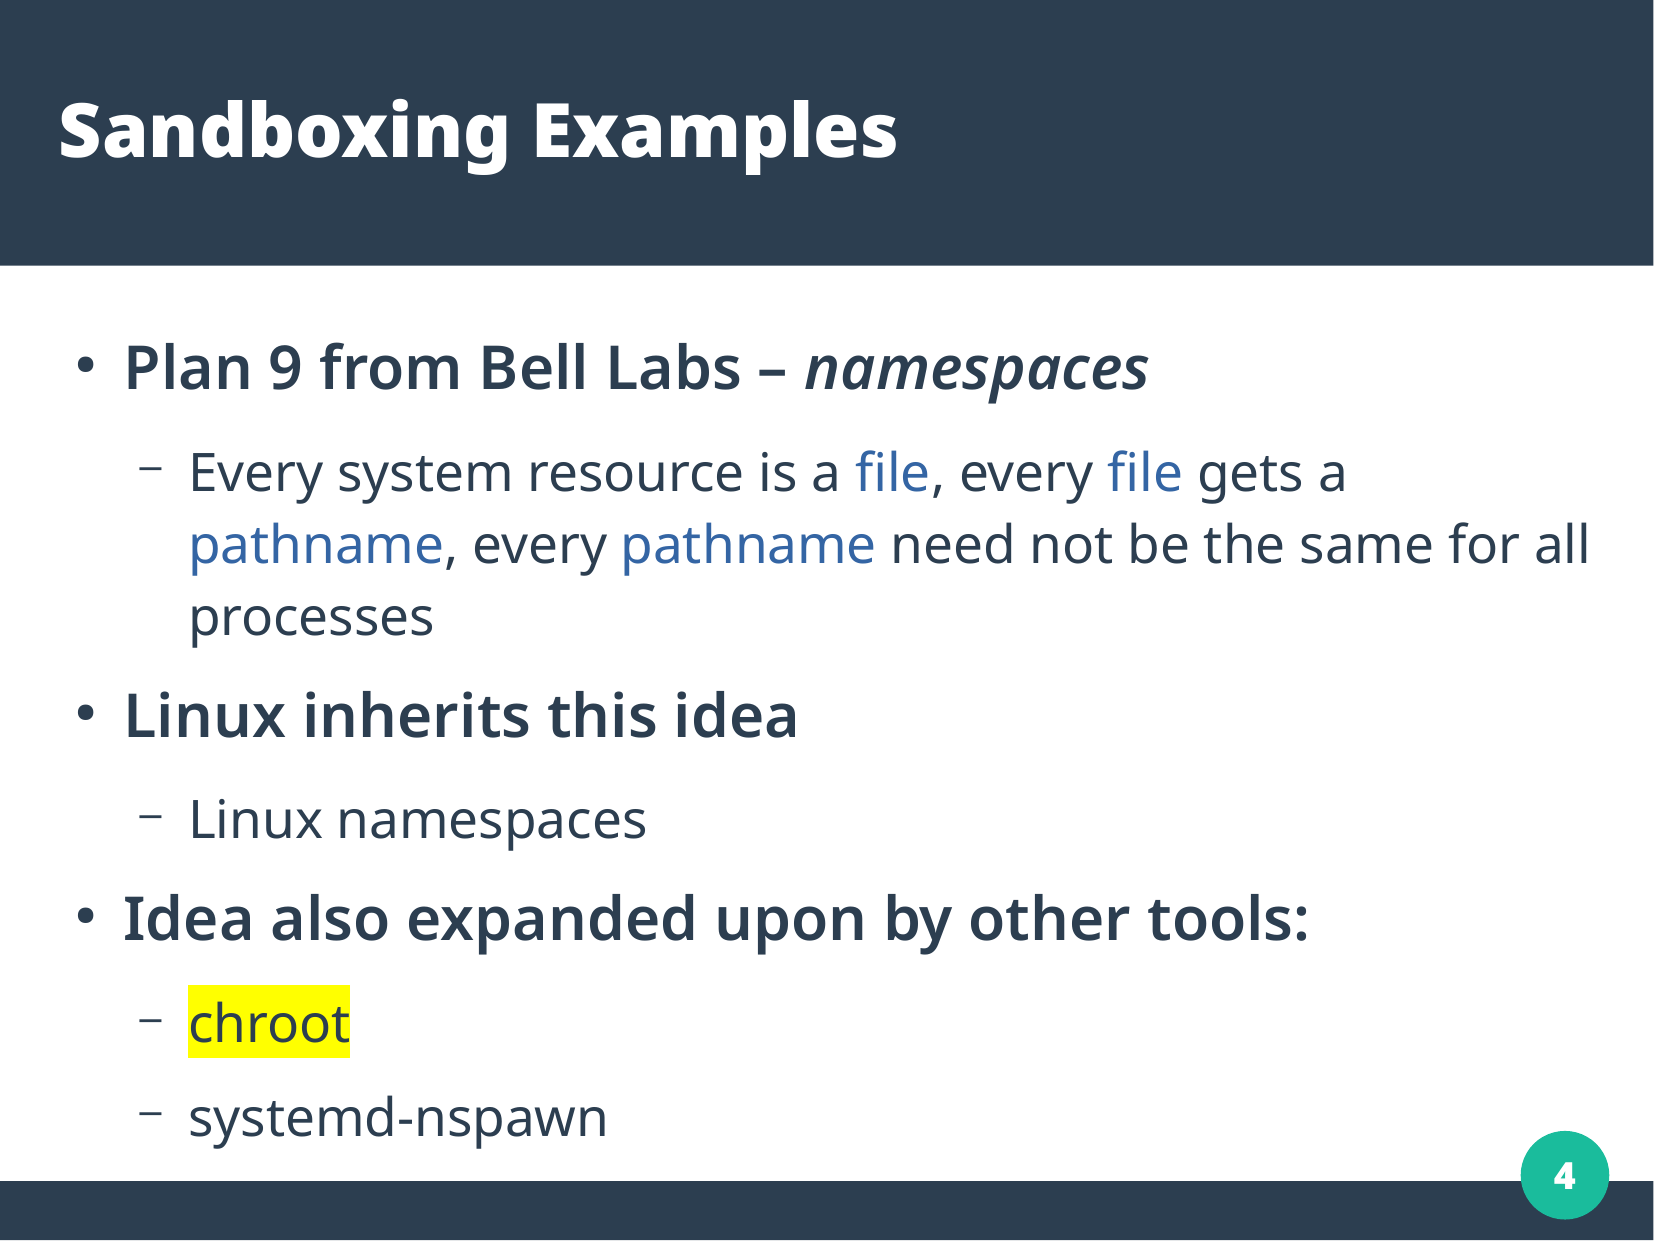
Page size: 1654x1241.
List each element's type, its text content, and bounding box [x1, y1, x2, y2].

list Plan 9 from Bell Labs – namespaces Every system resource is a file, every file gets a pathname, every pathname need not be the same for all processes Linux inherits this idea Linux namespaces Idea also expanded upon by other tools: chroot systemd-nspawn [59, 324, 1595, 1152]
title Sandboxing Examples [59, 49, 1595, 207]
